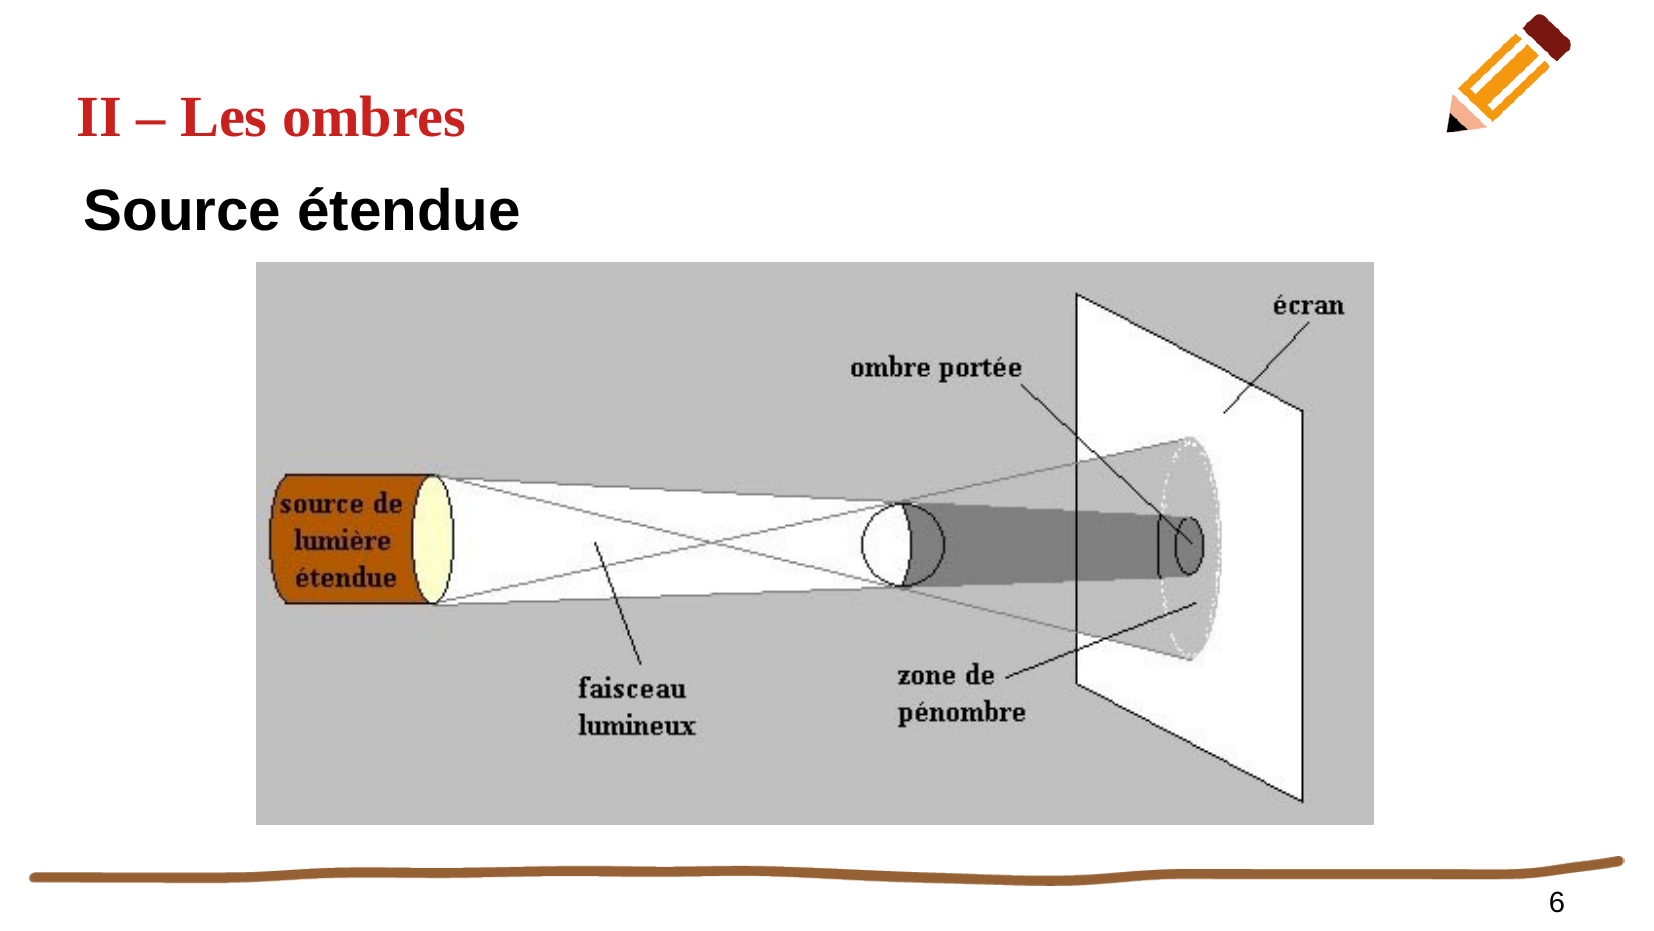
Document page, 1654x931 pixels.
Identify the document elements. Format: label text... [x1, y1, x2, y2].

text_box Source étendue [69, 169, 536, 250]
picture [256, 262, 1374, 826]
picture [1446, 14, 1571, 133]
picture [29, 856, 1625, 886]
title II – Les ombres [76, 64, 1436, 169]
